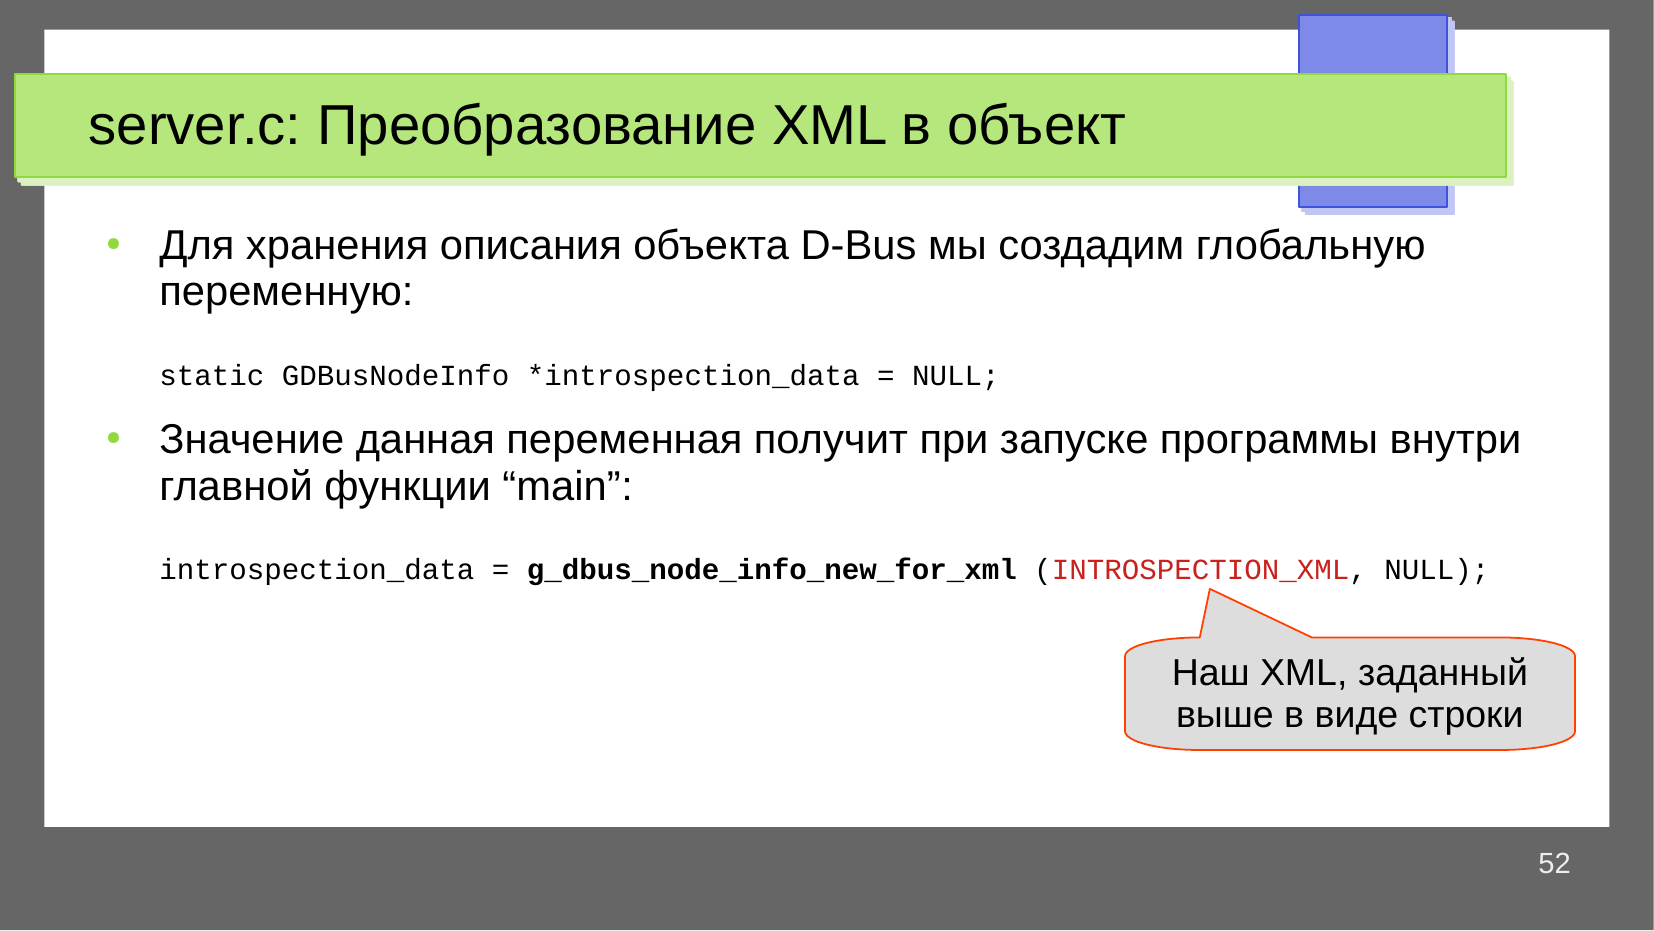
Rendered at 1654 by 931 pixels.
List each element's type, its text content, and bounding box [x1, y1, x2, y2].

title server.c: Преобразование XML в объект [88, 73, 1506, 178]
text_box Наш XML, заданный выше в виде строки [1125, 588, 1576, 751]
list Для хранения описания объекта D-Bus мы создадим глобальную переменную: static GDBusNodeInfo *introspection_data = NULL; Значение данная переменная получит при запуске программы внутри главной функции “main”: introspection_data = g_dbus_node_info_new_for_xml (INTROSPECTION_XML, NULL); [88, 221, 1565, 813]
